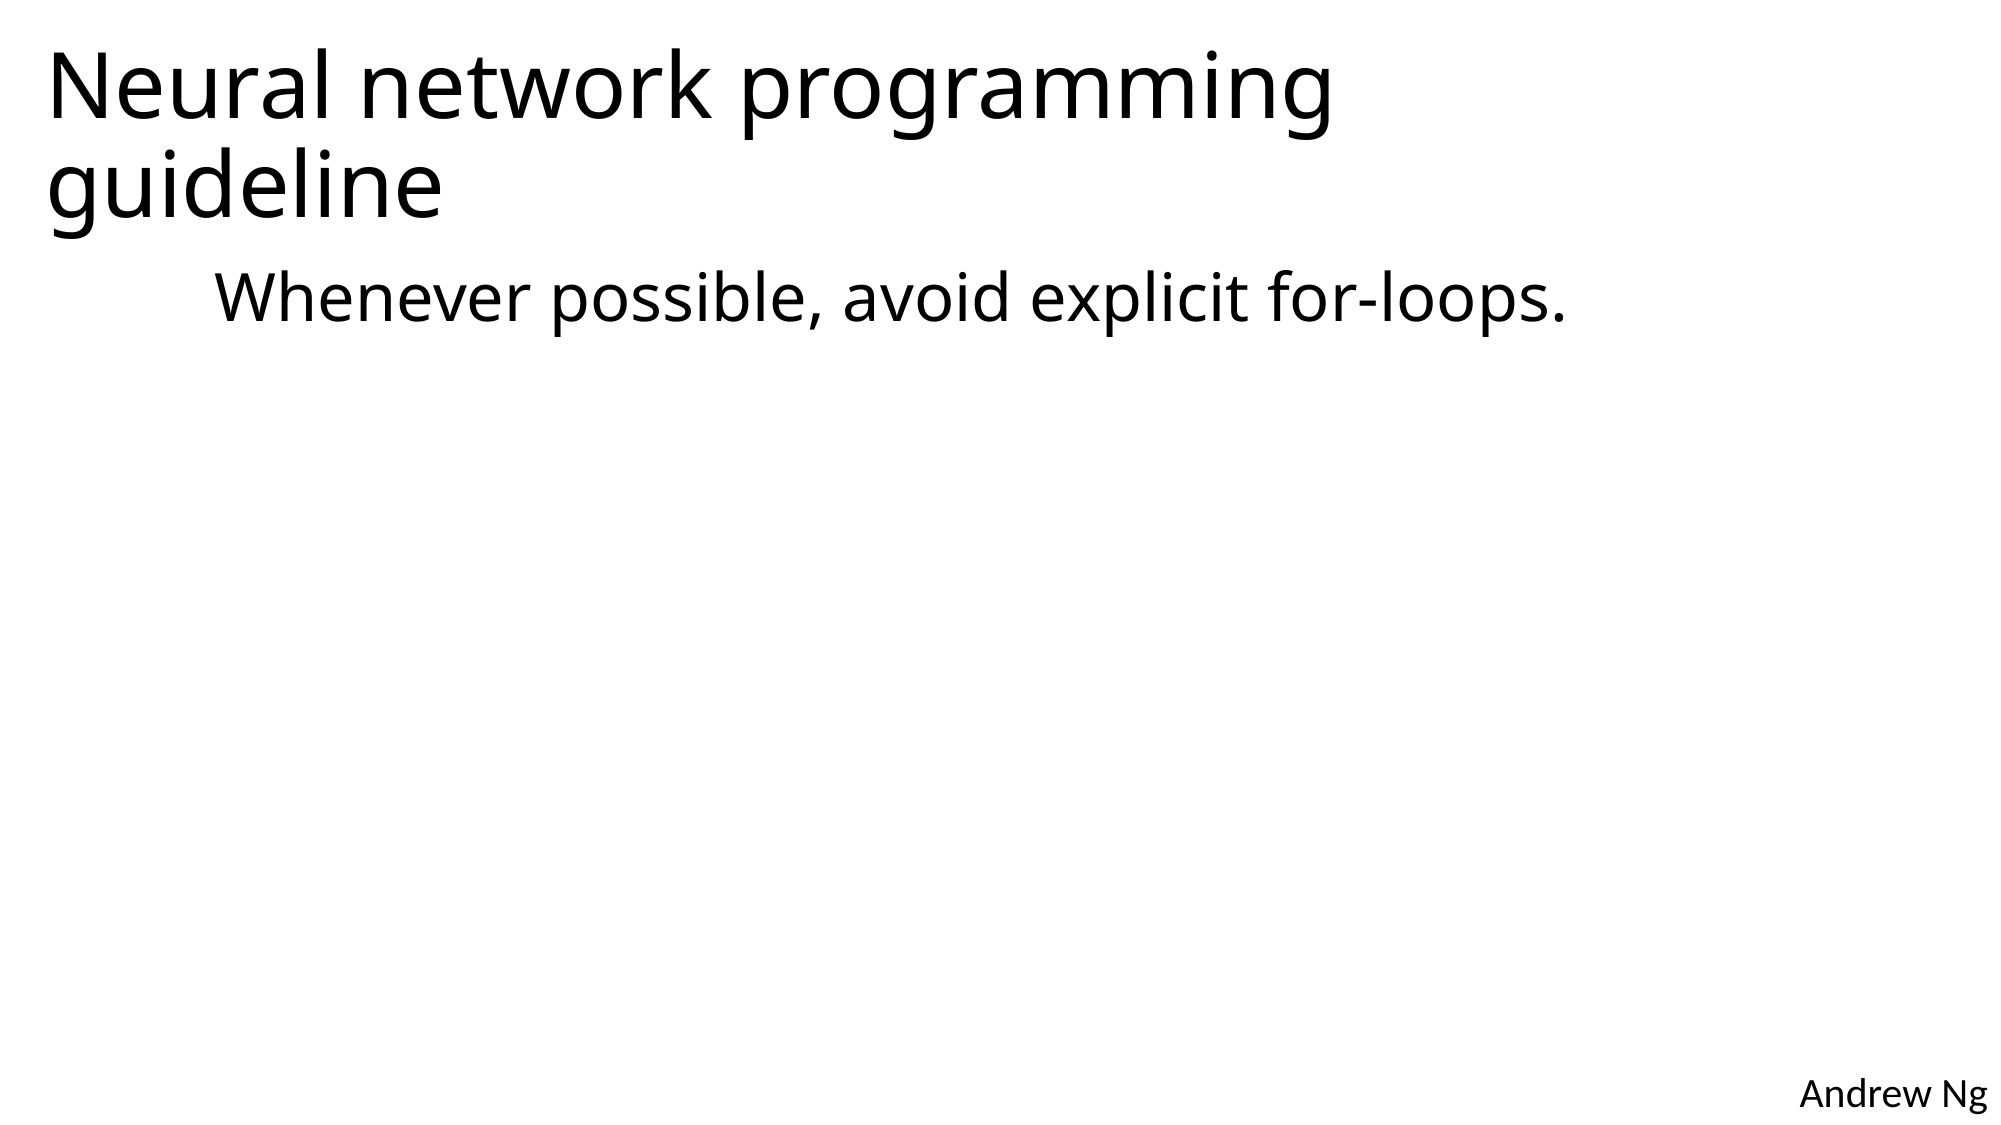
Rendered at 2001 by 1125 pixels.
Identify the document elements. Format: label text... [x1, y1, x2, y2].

title Neural network programming guideline [30, 29, 1755, 248]
text_box Whenever possible, avoid explicit for-loops. [199, 247, 1586, 343]
